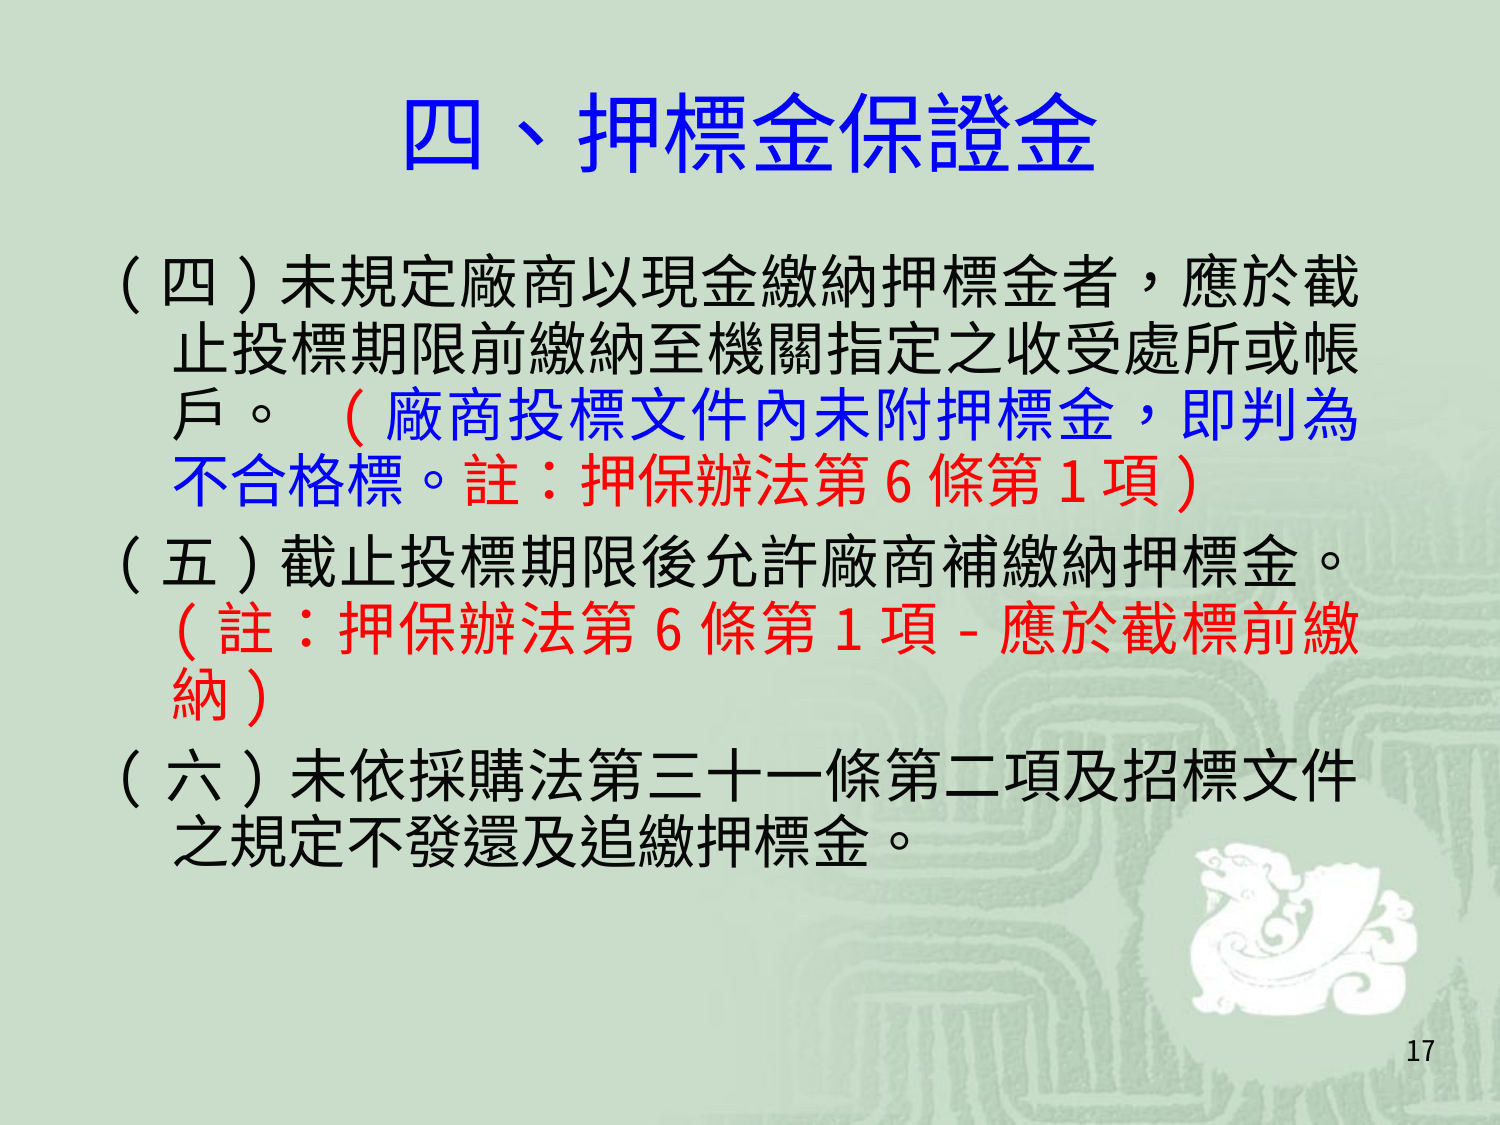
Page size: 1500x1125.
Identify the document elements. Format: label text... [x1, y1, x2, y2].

text_box <編號> [1074, 1024, 1451, 1103]
title 四、押標金保證金 [49, 37, 1451, 225]
list (四)未規定廠商以現金繳納押標金者，應於截止投標期限前繳納至機關指定之收受處所或帳戶。 (廠商投標文件內未附押標金，即判為不合格標。註：押保辦法第6條第1項) (五)截止投標期限後允許廠商補繳納押標金。 (註：押保辦法第6條第1項-應於截標前繳納) (六)未依採購法第三十一條第二項及招標文件之規定不發還及追繳押標金。 [100, 243, 1376, 991]
picture [0, 0, 1500, 1125]
